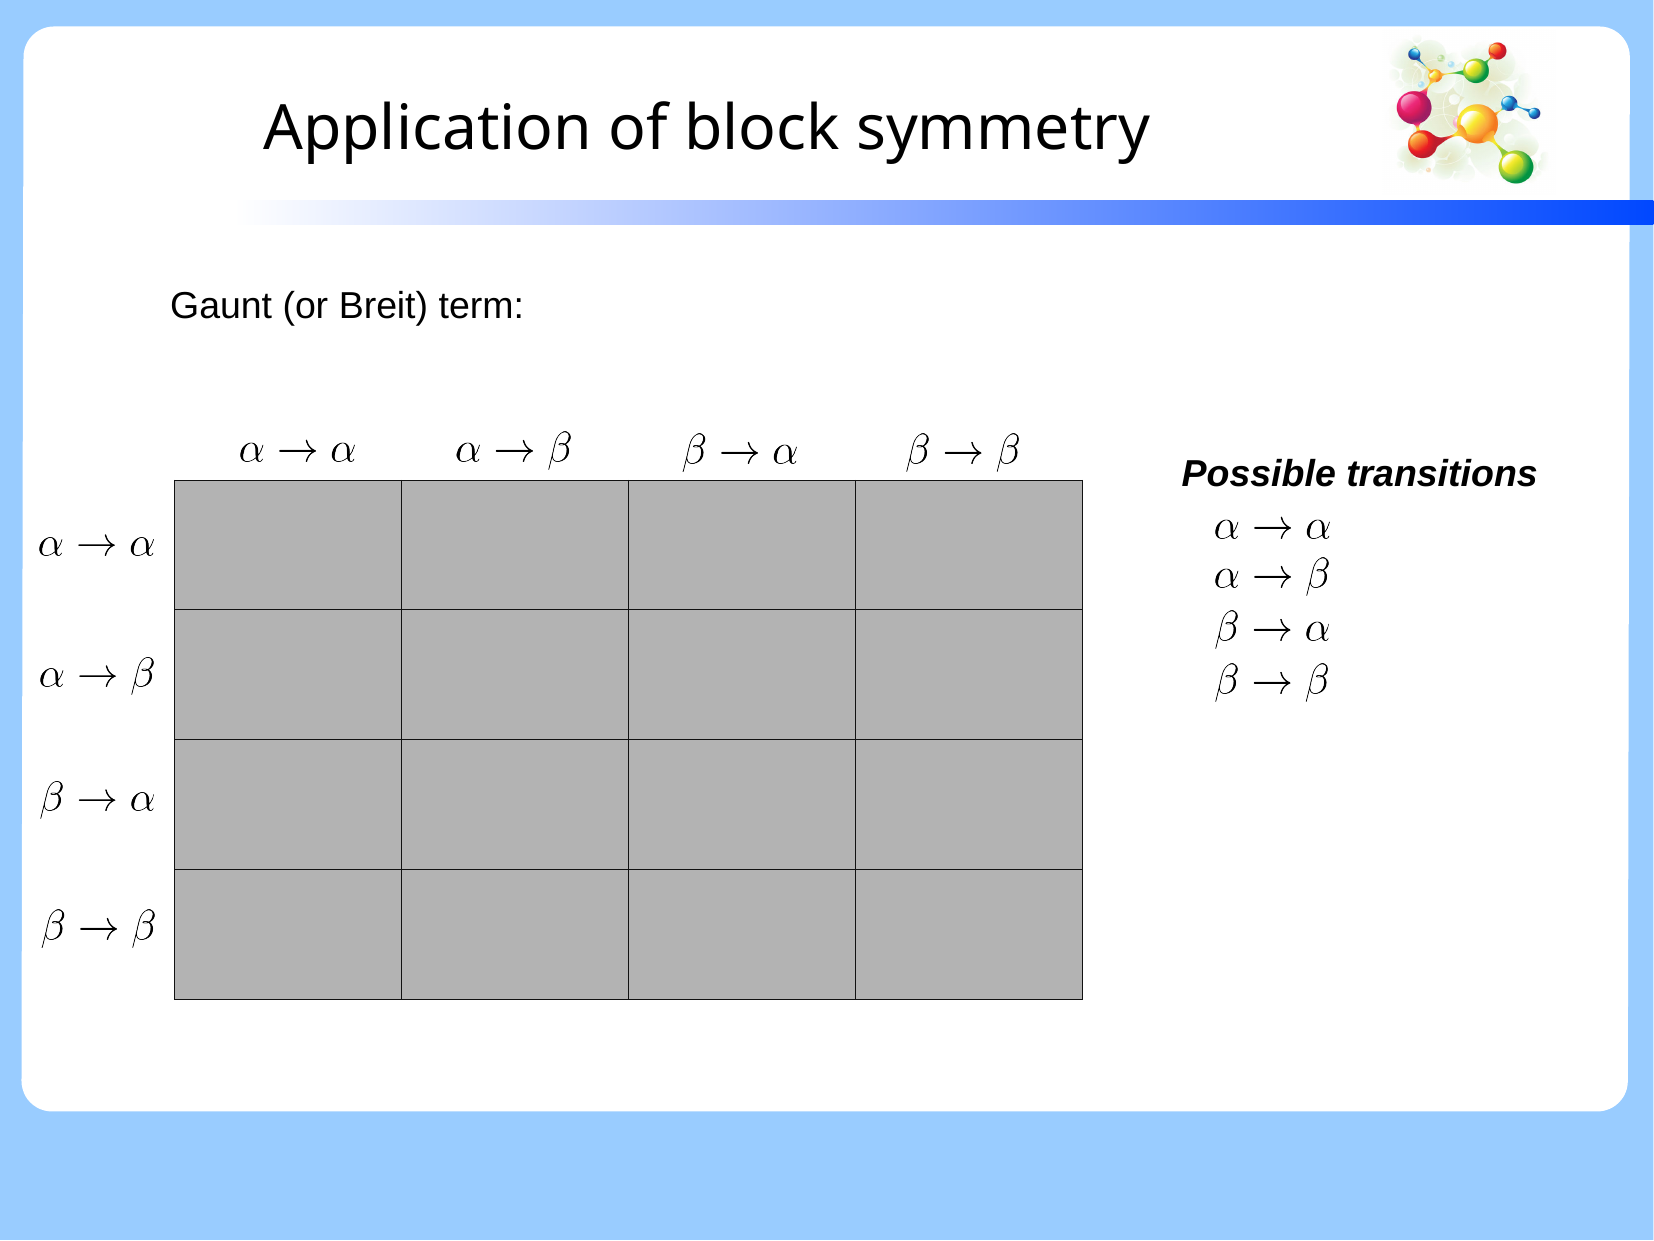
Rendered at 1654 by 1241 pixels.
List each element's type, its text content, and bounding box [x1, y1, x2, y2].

table_header [856, 481, 1082, 609]
table_cell [175, 610, 401, 739]
table_cell [856, 610, 1082, 739]
table_cell [629, 870, 855, 999]
picture [39, 534, 154, 556]
picture [40, 781, 154, 819]
table_cell [629, 740, 855, 869]
table_cell [175, 740, 401, 869]
picture [40, 657, 154, 695]
table_cell [856, 740, 1082, 869]
picture [682, 433, 797, 472]
table_header [175, 481, 401, 609]
picture [1215, 557, 1329, 596]
picture [41, 909, 155, 948]
table_cell [402, 870, 628, 999]
picture [1215, 516, 1330, 539]
picture [456, 431, 571, 470]
text_box Possible transitions [1166, 444, 1591, 502]
picture [240, 439, 355, 462]
table_cell [175, 870, 401, 999]
text_box Gaunt (or Breit) term: [120, 277, 1186, 983]
table_cell [402, 740, 628, 869]
title Application of block symmetry [82, 49, 1332, 201]
table_cell [856, 870, 1082, 999]
table_cell [629, 610, 855, 739]
table_cell [402, 610, 628, 739]
picture [1382, 29, 1556, 195]
table_header [629, 481, 855, 609]
picture [906, 433, 1019, 472]
picture [1215, 663, 1328, 702]
table_header [402, 481, 628, 609]
picture [1215, 610, 1329, 649]
